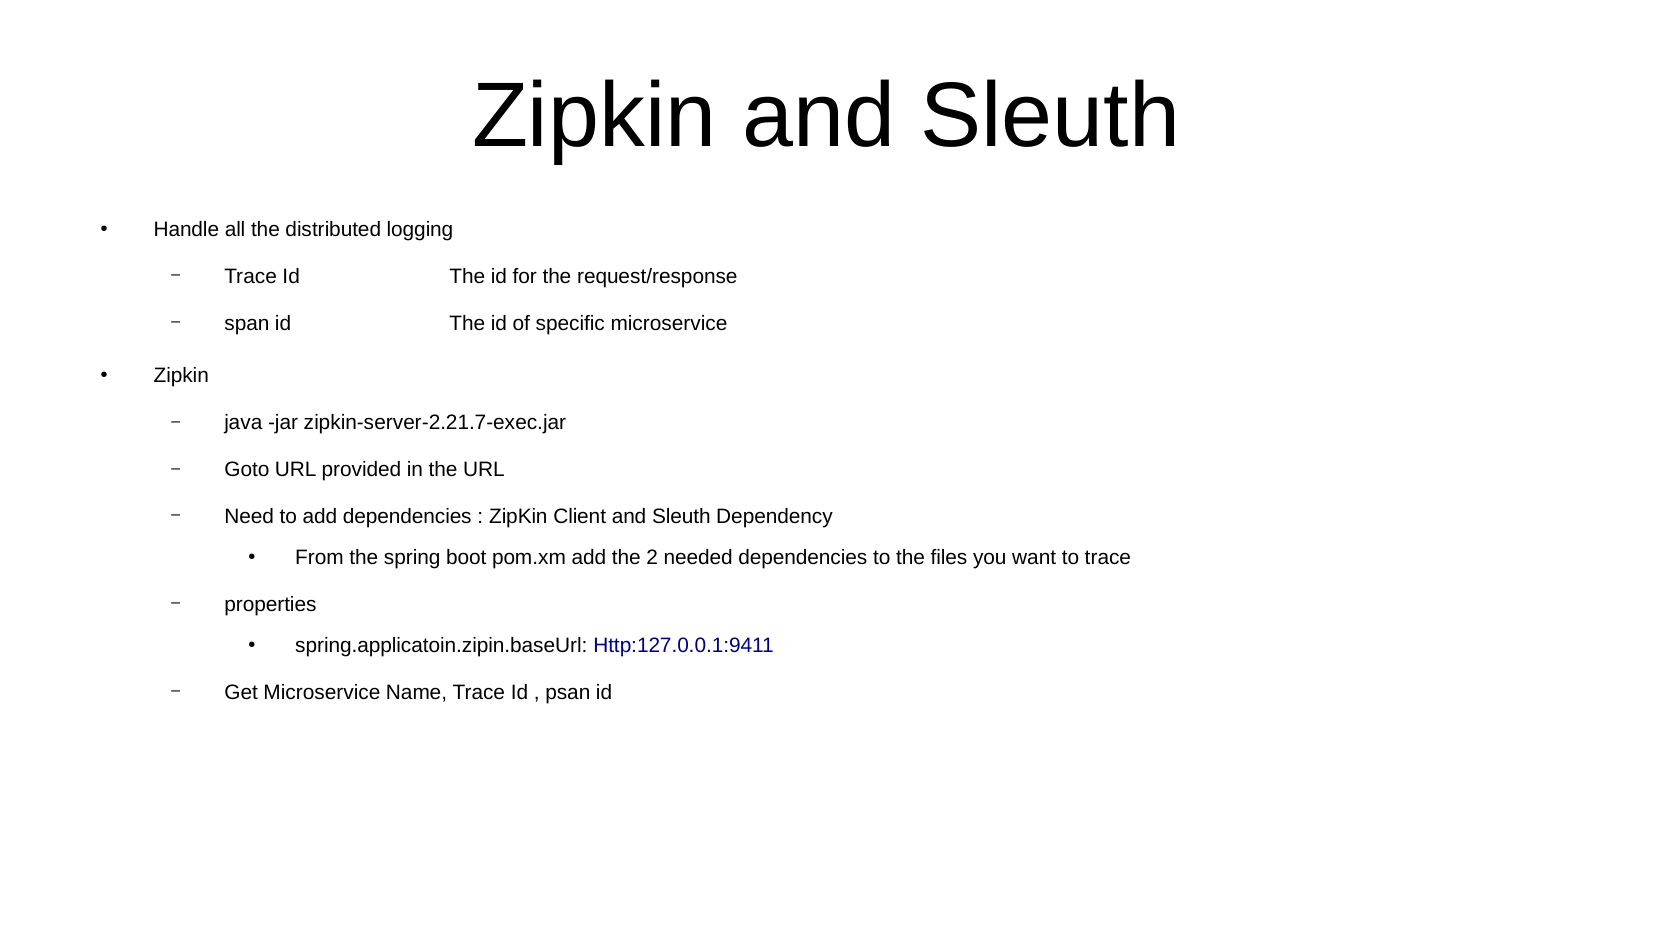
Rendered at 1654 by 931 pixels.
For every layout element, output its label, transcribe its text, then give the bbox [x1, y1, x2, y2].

title Zipkin and Sleuth [82, 37, 1571, 193]
list Handle all the distributed logging Trace Id The id for the request/response span id The id of specific microservice Zipkin java -jar zipkin-server-2.21.7-exec.jar Goto URL provided in the URL Need to add dependencies : ZipKin Client and Sleuth Dependency From the spring boot pom.xm add the 2 needed dependencies to the files you want to trace properties spring.applicatoin.zipin.baseUrl: Http:127.0.0.1:9411 Get Microservice Name, Trace Id , psan id [82, 217, 1636, 901]
